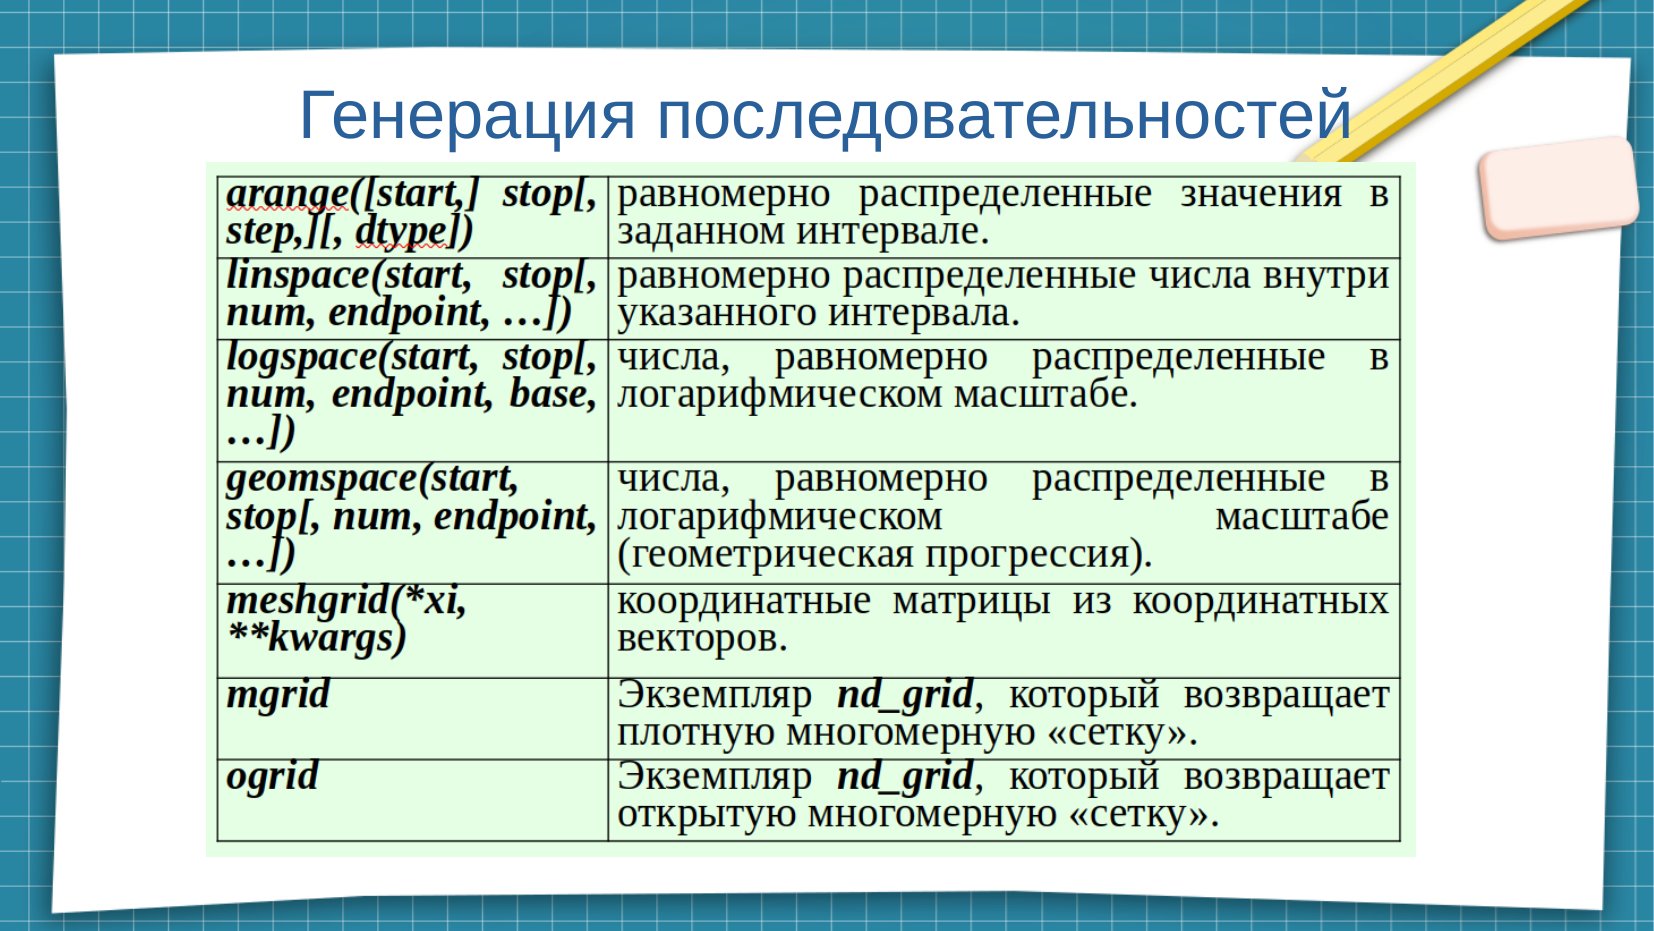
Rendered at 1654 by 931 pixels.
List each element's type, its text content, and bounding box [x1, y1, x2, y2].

picture [0, 0, 1654, 931]
title Генерация последовательностей [82, 37, 1571, 193]
